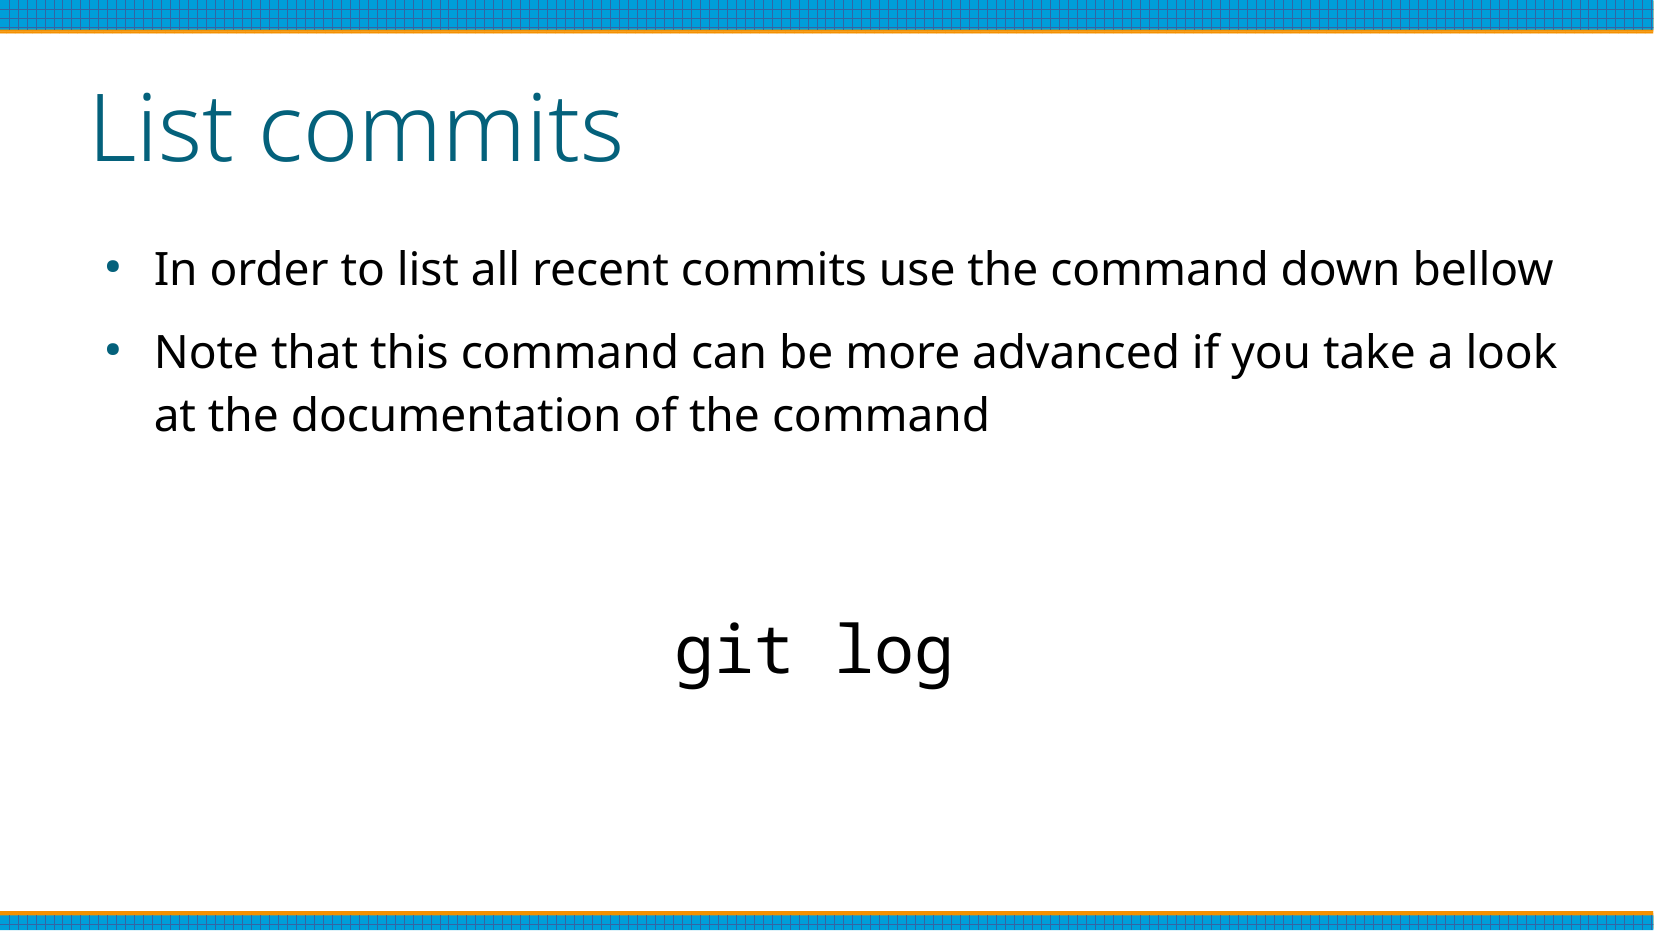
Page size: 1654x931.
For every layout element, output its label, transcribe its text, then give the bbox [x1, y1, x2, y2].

list In order to list all recent commits use the command down bellow Note that this command can be more advanced if you take a look at the documentation of the command [88, 236, 1565, 488]
text_box git log [668, 600, 986, 696]
title List commits [88, 44, 1565, 207]
